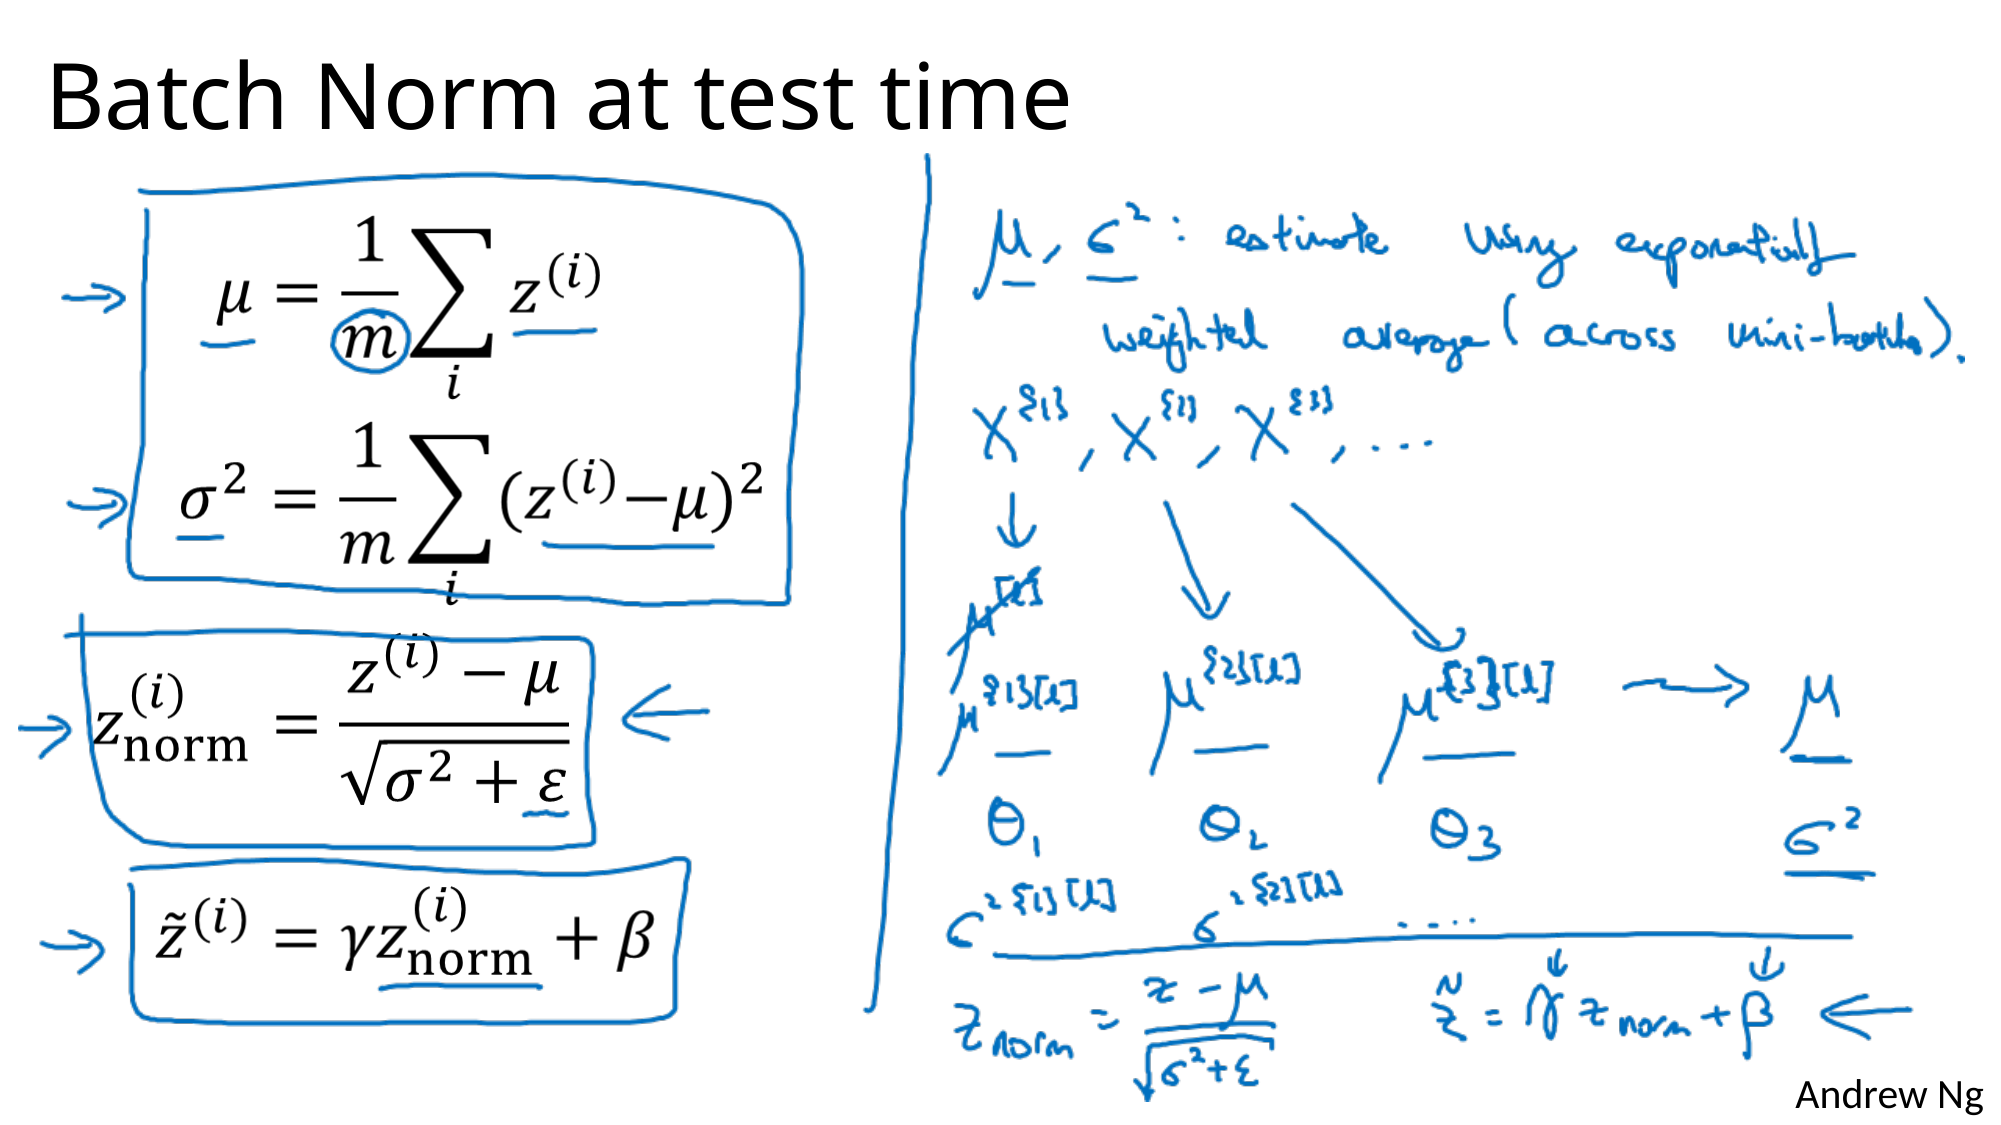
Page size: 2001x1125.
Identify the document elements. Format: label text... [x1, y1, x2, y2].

title Batch Norm at test time [30, 29, 1755, 153]
picture [18, 153, 1965, 1102]
